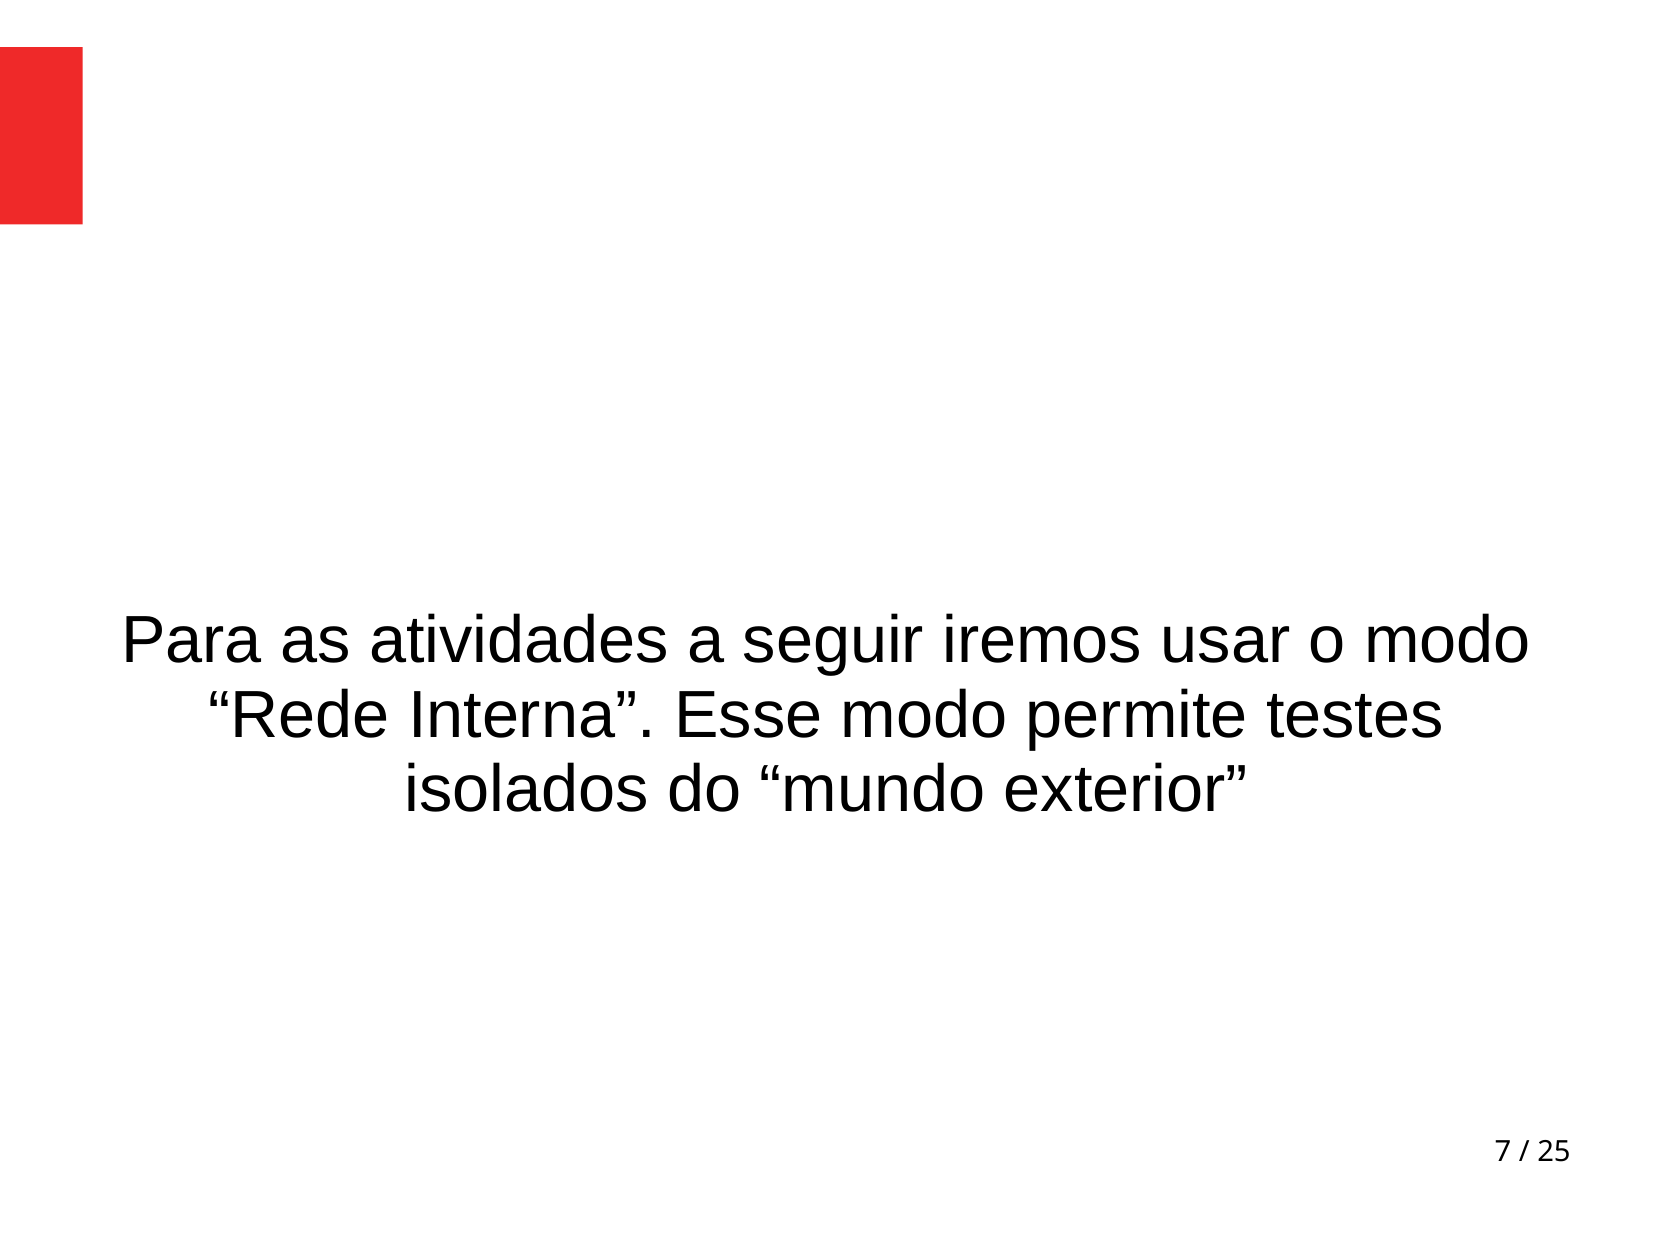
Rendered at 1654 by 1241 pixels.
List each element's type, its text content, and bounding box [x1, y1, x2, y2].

subtitle Para as atividades a seguir iremos usar o modo “Rede Interna”. Esse modo permite testes isolados do “mundo exterior” [118, 354, 1536, 1074]
